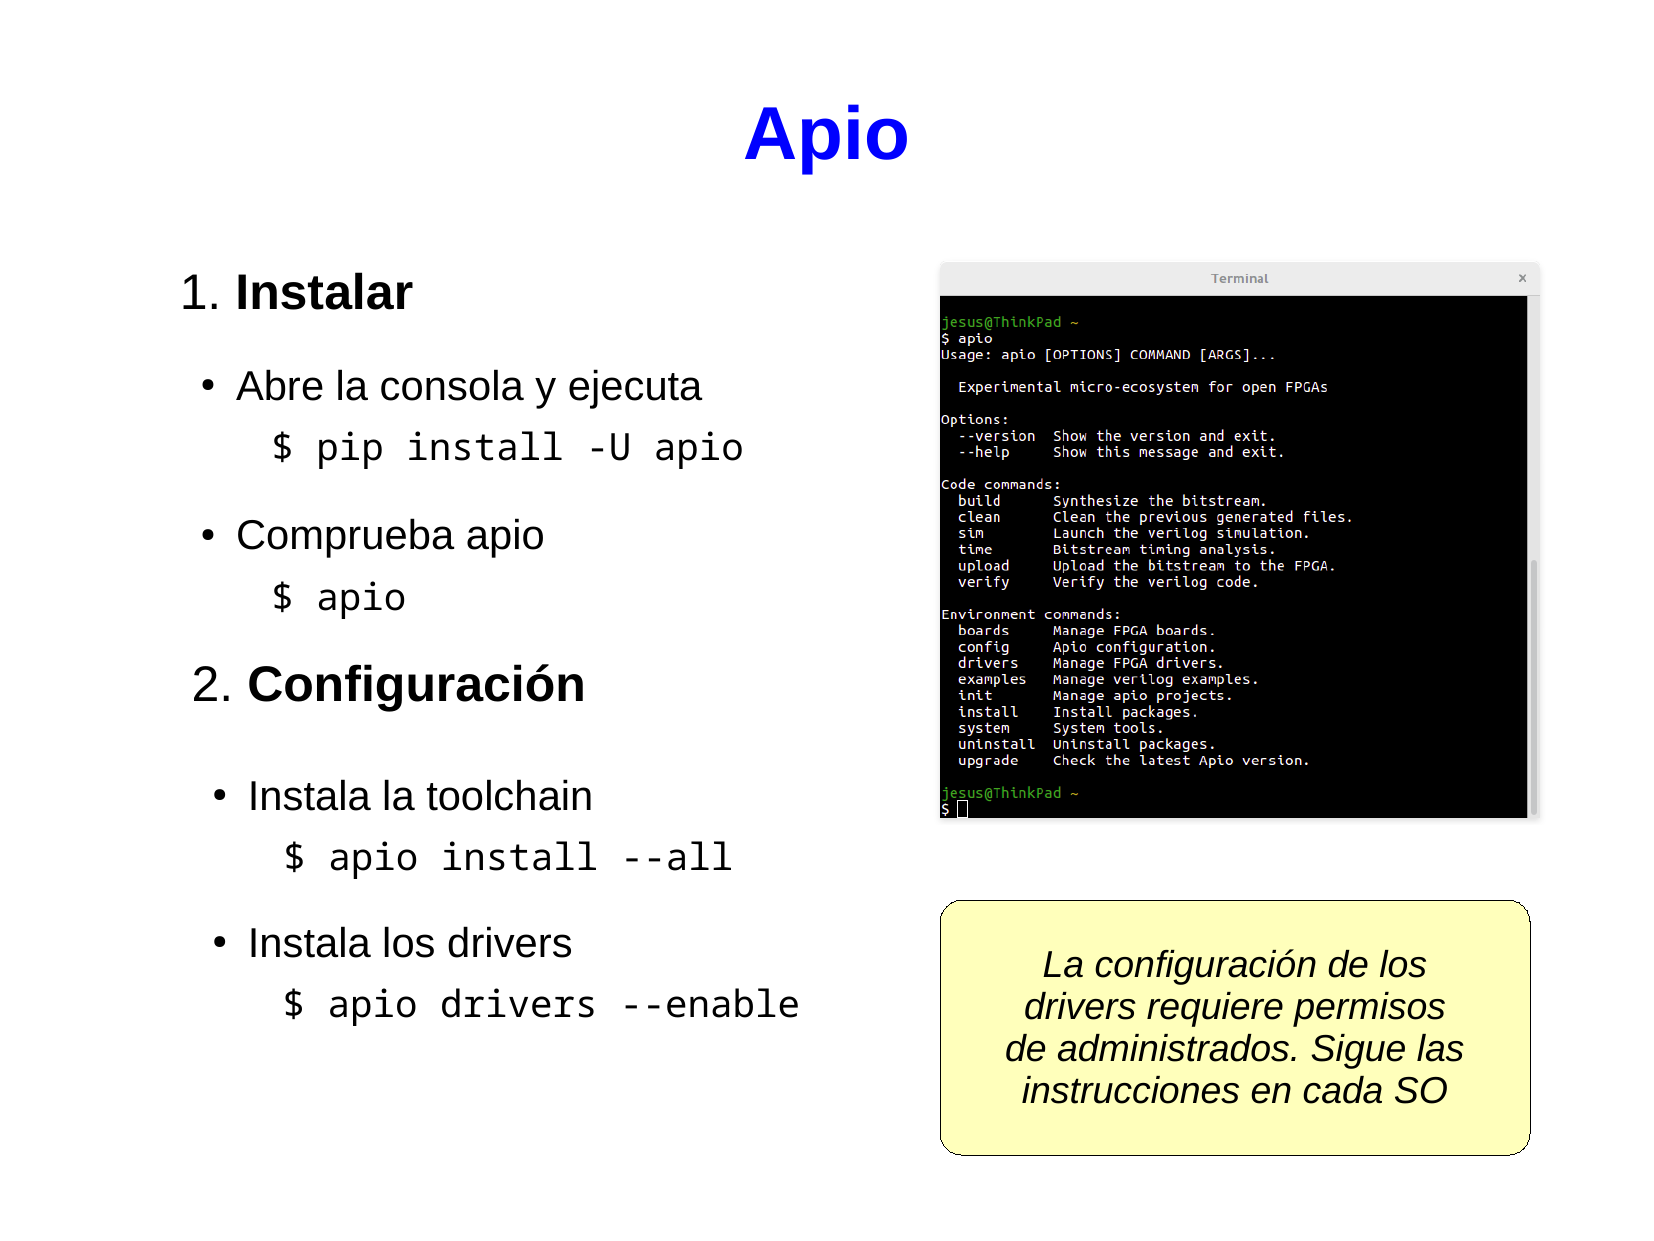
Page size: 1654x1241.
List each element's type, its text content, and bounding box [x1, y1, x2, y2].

title Apio [82, 30, 1571, 238]
text_box 1. Instalar [165, 239, 511, 345]
text_box 2. Configuración [176, 631, 571, 737]
text_box Instala la toolchain $ apio install --all Instala los drivers $ apio drivers --enable [197, 765, 1280, 1027]
text_box Abre la consola y ejecuta $ pip install -U apio Comprueba apio $ apio [185, 355, 932, 616]
picture [932, 253, 1546, 826]
text_box La configuración de los drivers requiere permisos de administrados. Sigue las instrucciones en cada SO [940, 900, 1531, 1156]
